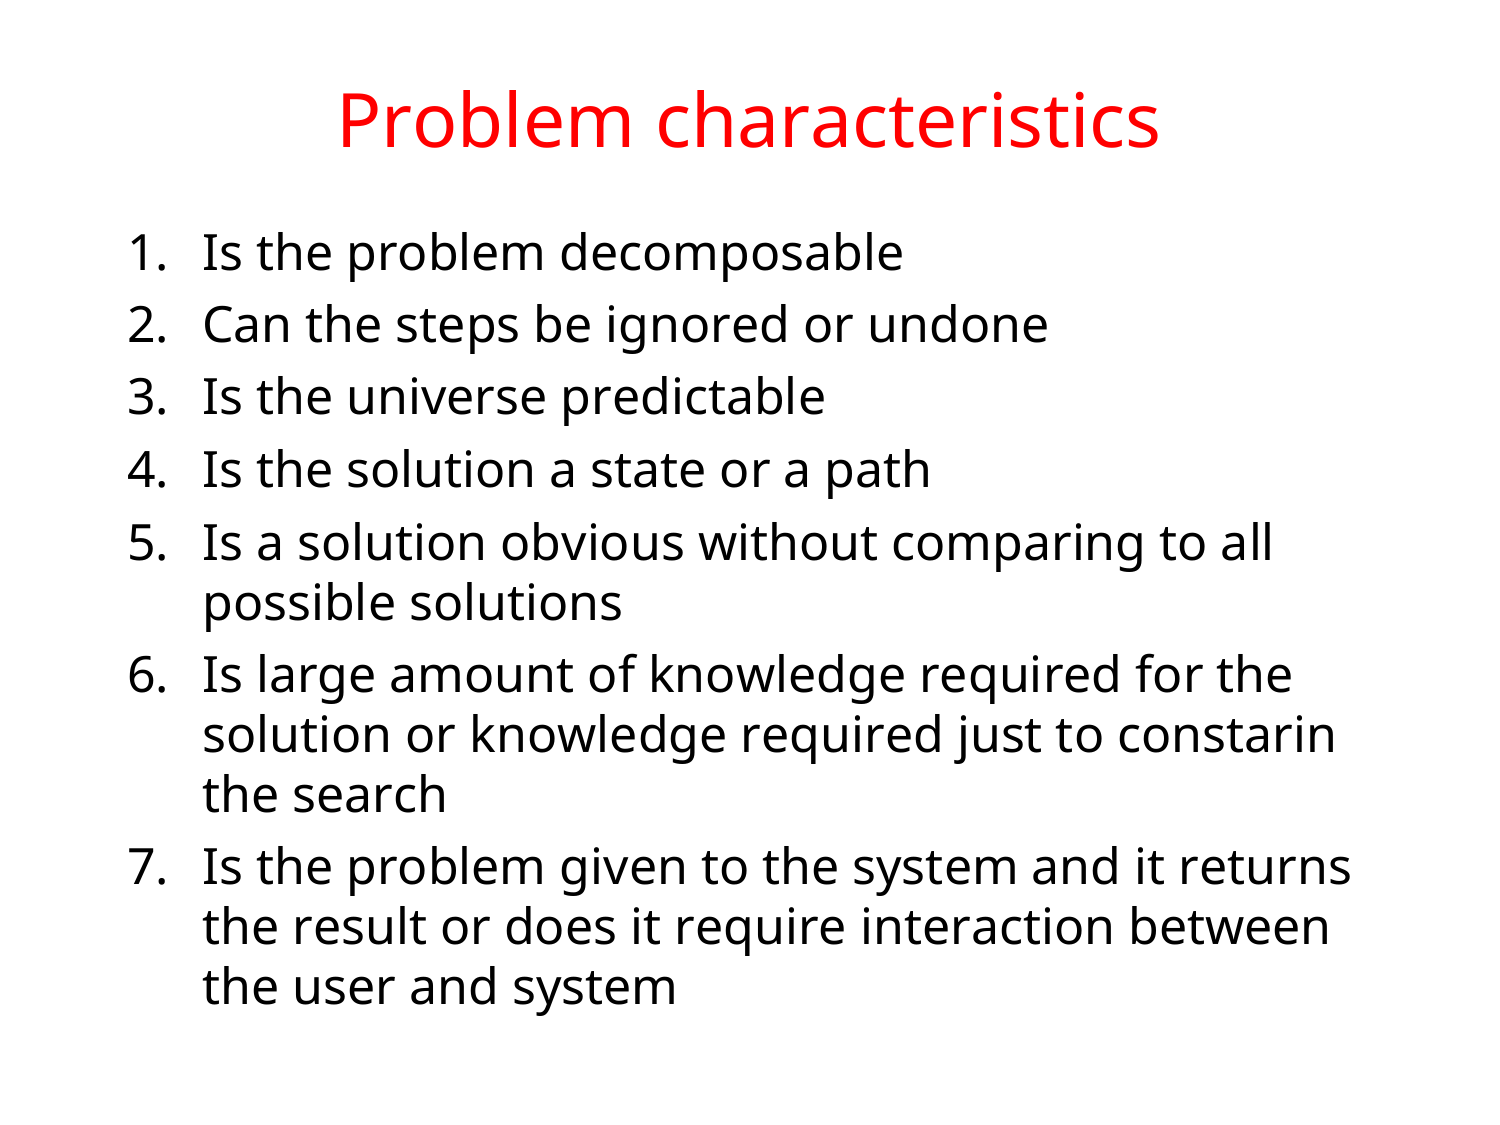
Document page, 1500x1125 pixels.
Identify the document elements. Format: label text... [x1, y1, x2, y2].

list [112, 189, 1387, 999]
title Problem characteristics [112, 47, 1387, 189]
